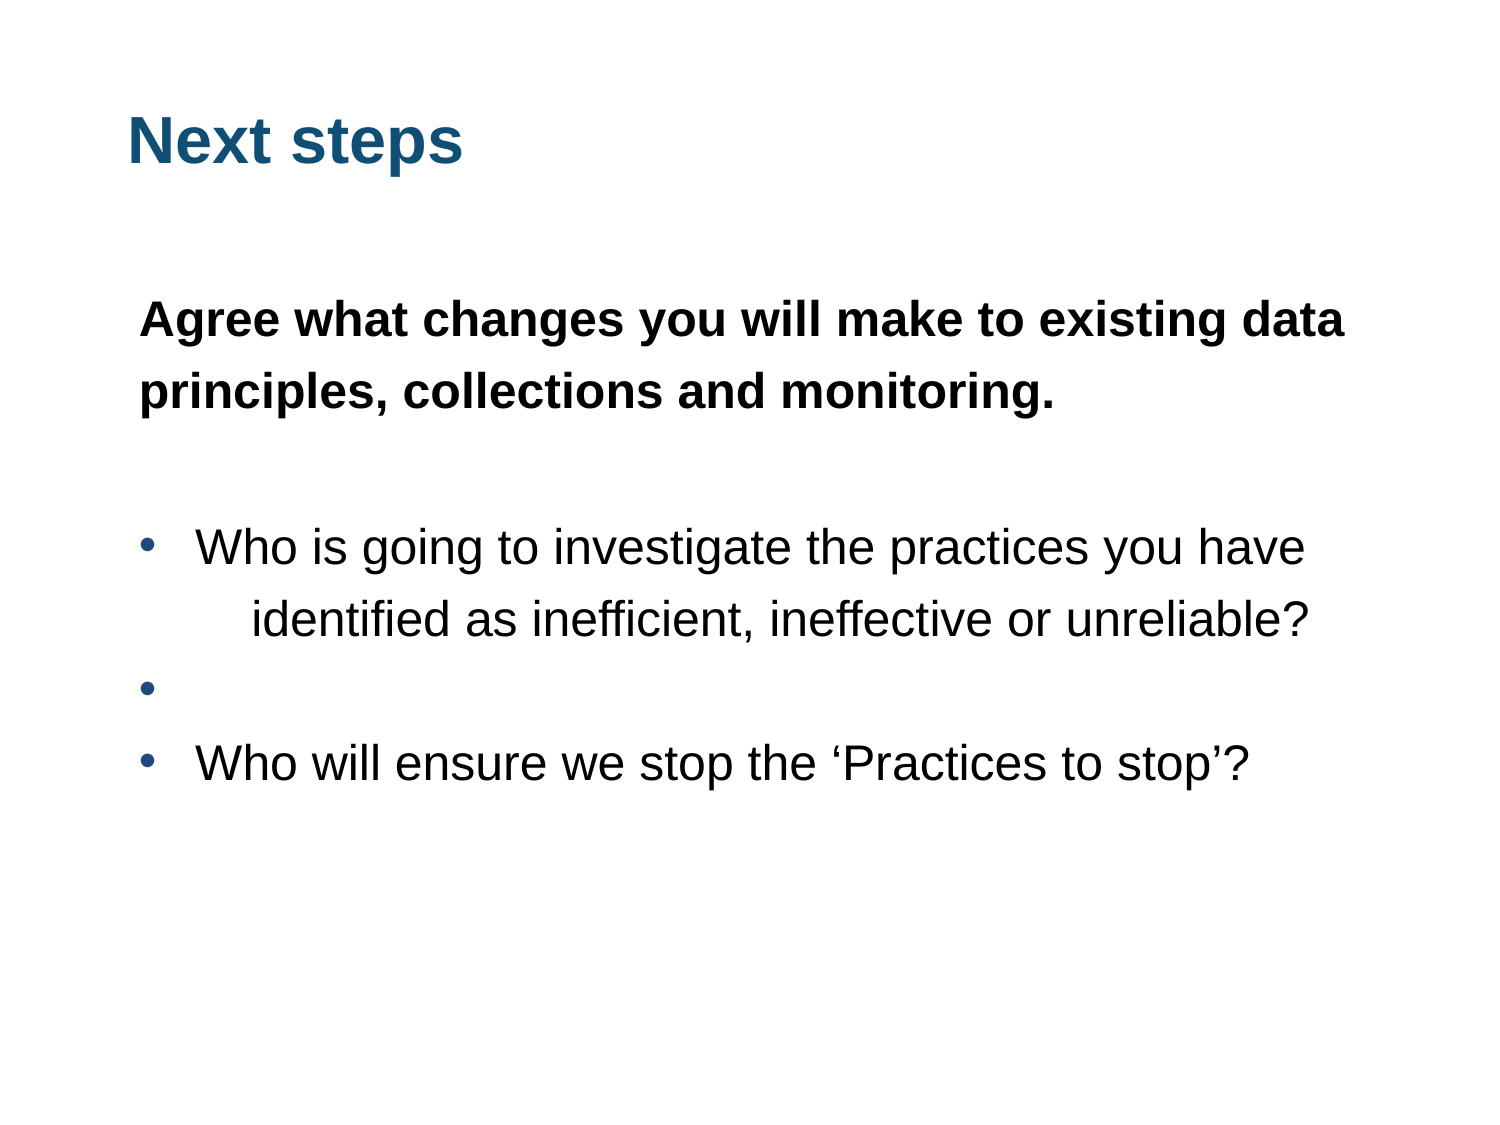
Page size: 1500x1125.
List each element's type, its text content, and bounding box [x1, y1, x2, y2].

title Next steps [112, 54, 1388, 220]
list Agree what changes you will make to existing data principles, collections and monitoring. Who is going to investigate the practices you have identified as inefficient, ineffective or unreliable? Who will ensure we stop the ‘Practices to stop’? [123, 267, 1400, 858]
